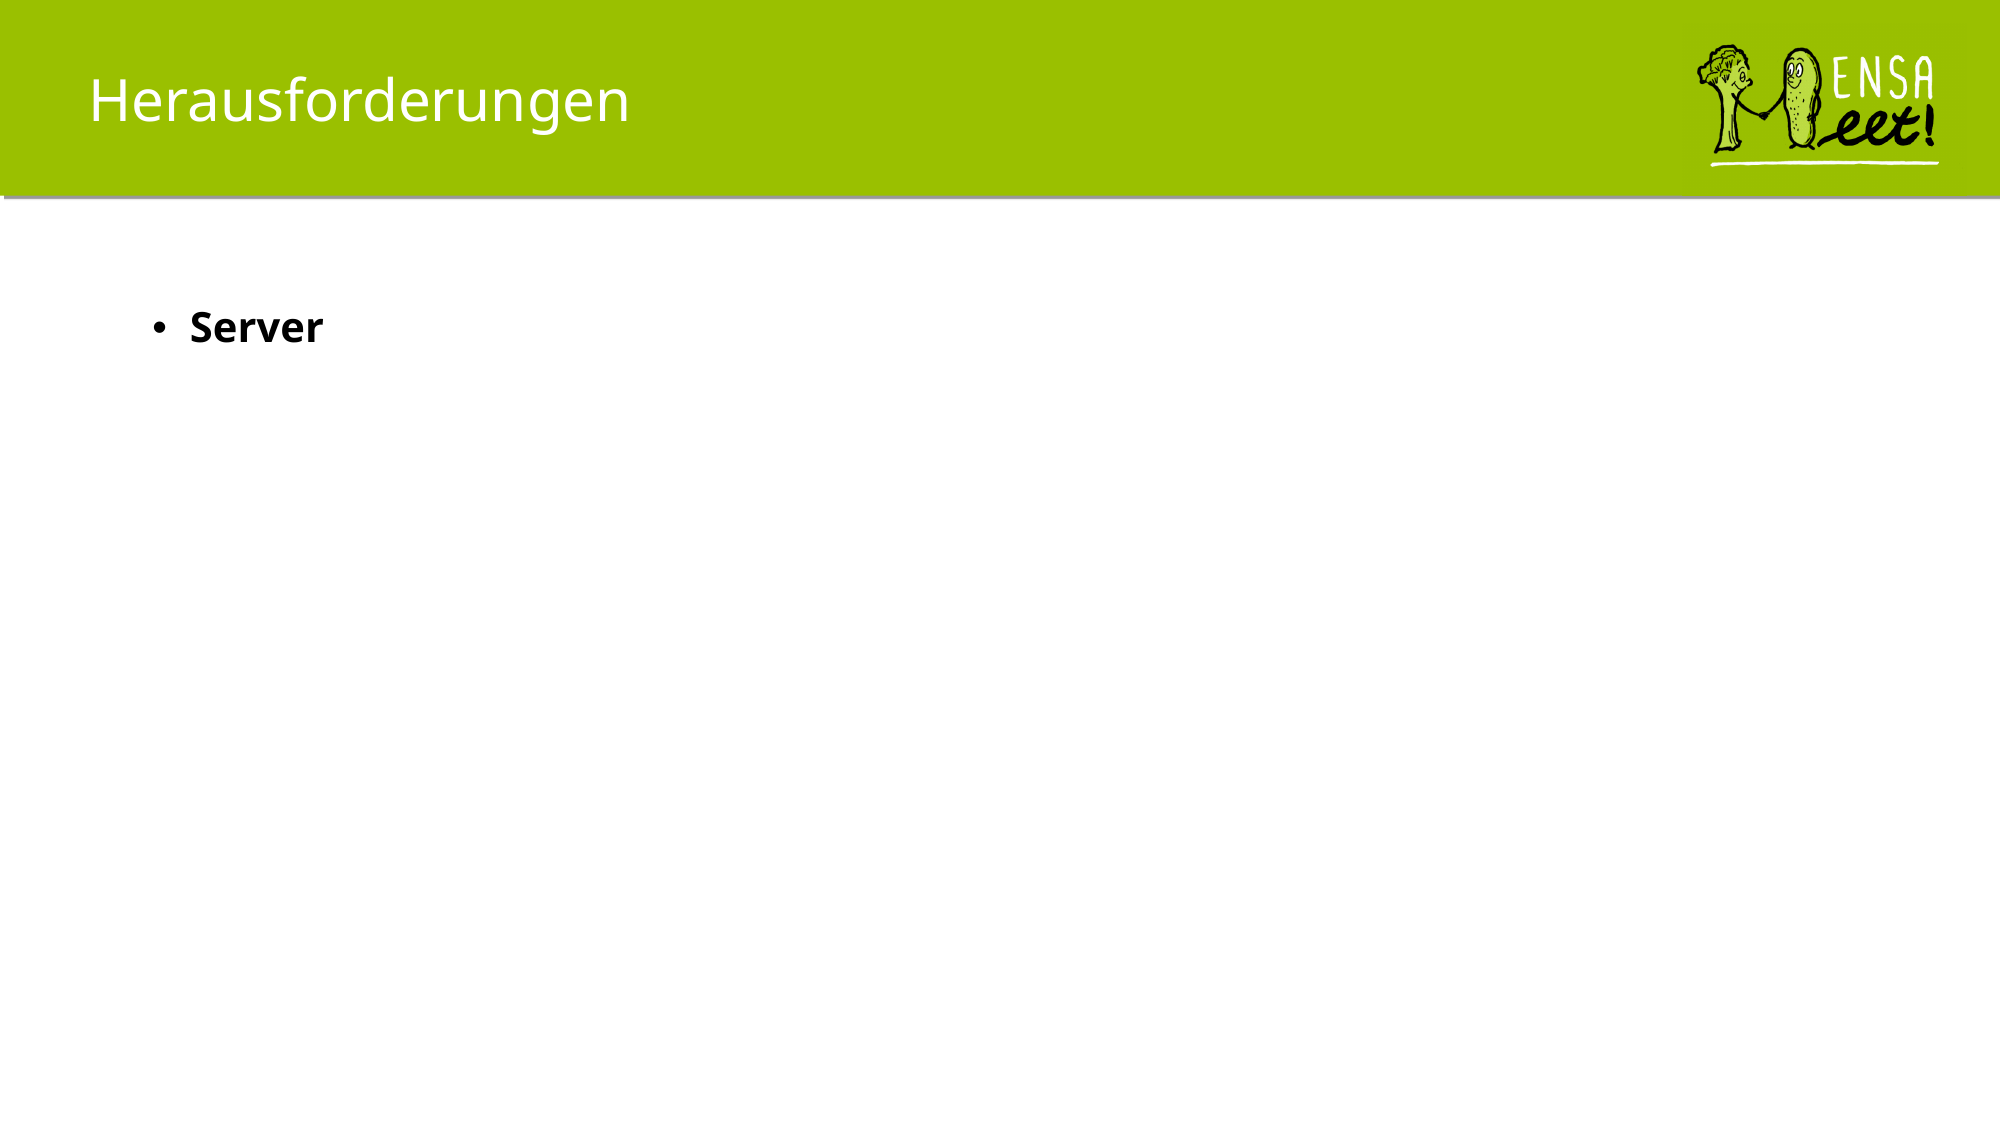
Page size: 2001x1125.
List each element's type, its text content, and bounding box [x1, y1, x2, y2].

picture [1682, 23, 1967, 196]
list Server [137, 299, 1863, 1014]
title Herausforderungen [0, 0, 2000, 196]
